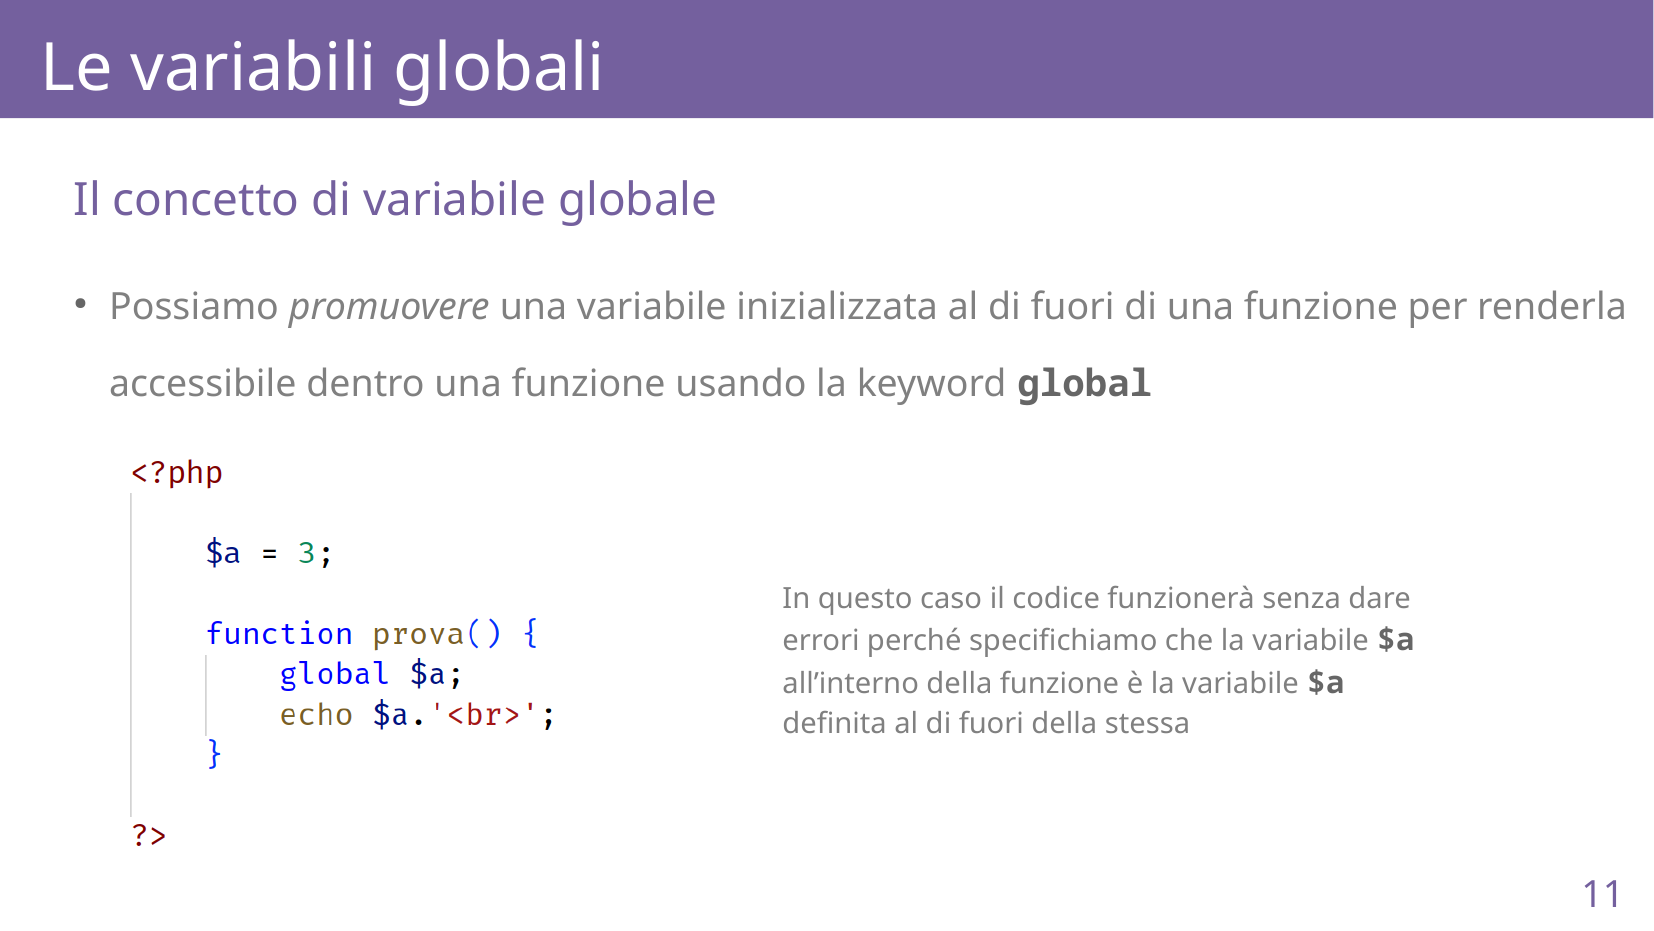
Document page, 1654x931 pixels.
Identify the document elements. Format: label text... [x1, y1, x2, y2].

text_box Le variabili globali [25, 11, 942, 107]
picture [116, 449, 650, 857]
text_box Possiamo promuovere una variabile inizializzata al di fuori di una funzione per renderla accessibile dentro una funzione usando la keyword global [59, 246, 1614, 599]
text_box In questo caso il codice funzionerà senza dare errori perché specifichiamo che la variabile $a all’interno della funzione è la variabile $a definita al di fuori della stessa [767, 570, 1447, 768]
text_box [0, 0, 1654, 119]
text_box Il concetto di variabile globale [59, 158, 1107, 229]
text_box <numero> [1510, 860, 1654, 931]
